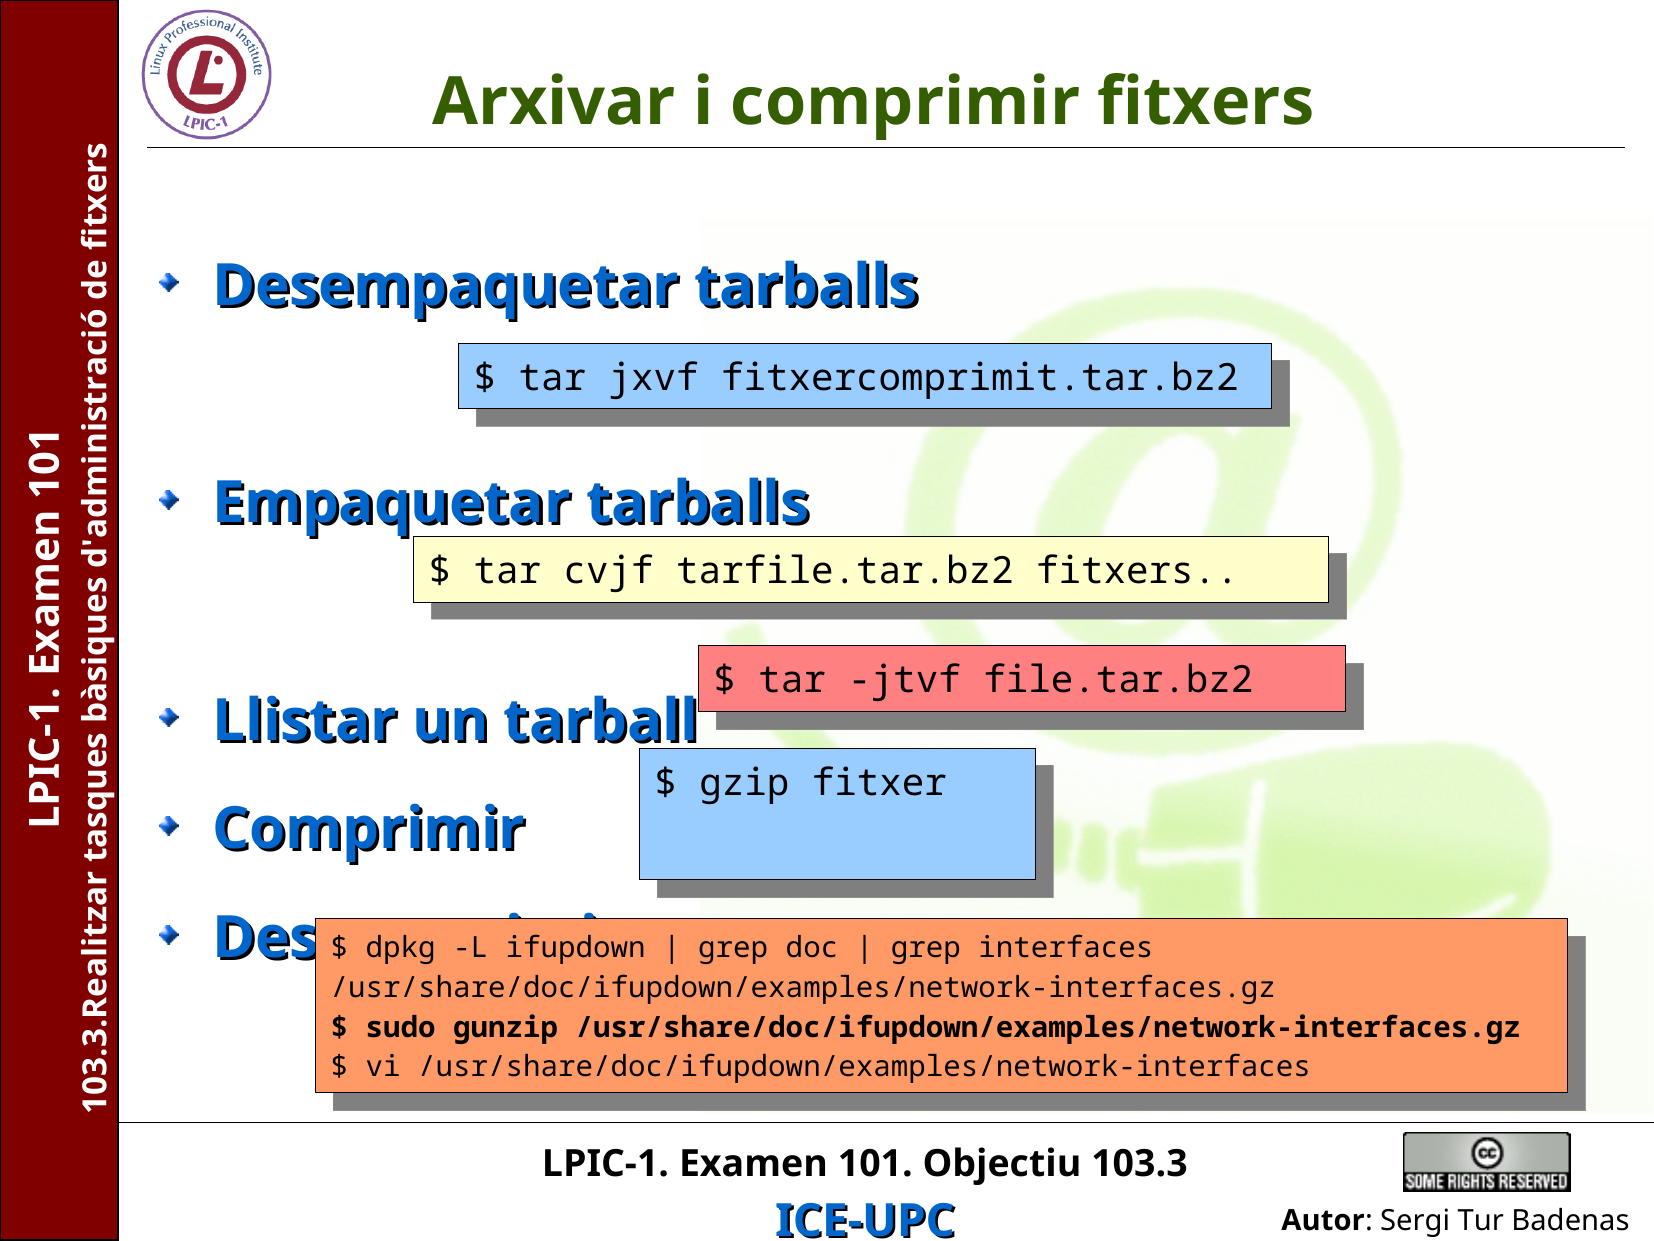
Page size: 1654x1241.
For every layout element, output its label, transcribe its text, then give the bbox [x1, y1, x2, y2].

picture [135, 5, 277, 56]
title Arxivar i comprimir fitxers [129, 56, 1619, 141]
text_box $ gzip fitxer [639, 748, 1036, 880]
text_box $ tar jxvf fitxercomprimit.tar.bz2 [458, 343, 1272, 403]
picture [700, 217, 1654, 1113]
text_box $ tar -jtvf file.tar.bz2 [698, 645, 1346, 706]
text_box $ tar cvjf tarfile.tar.bz2 fitxers.. [413, 536, 1329, 600]
text_box $ dpkg -L ifupdown | grep doc | grep interfaces /usr/share/doc/ifupdown/examples/network-interfaces.gz $ sudo gunzip /usr/share/doc/ifupdown/examples/network-interfaces.gz $ vi /usr/share/doc/ifupdown/examples/network-interfaces [315, 918, 1568, 1080]
picture [1403, 1132, 1571, 1192]
list Desempaquetar tarballs Empaquetar tarballs Llistar un tarball Comprimir Descomprimir [141, 242, 1630, 1078]
